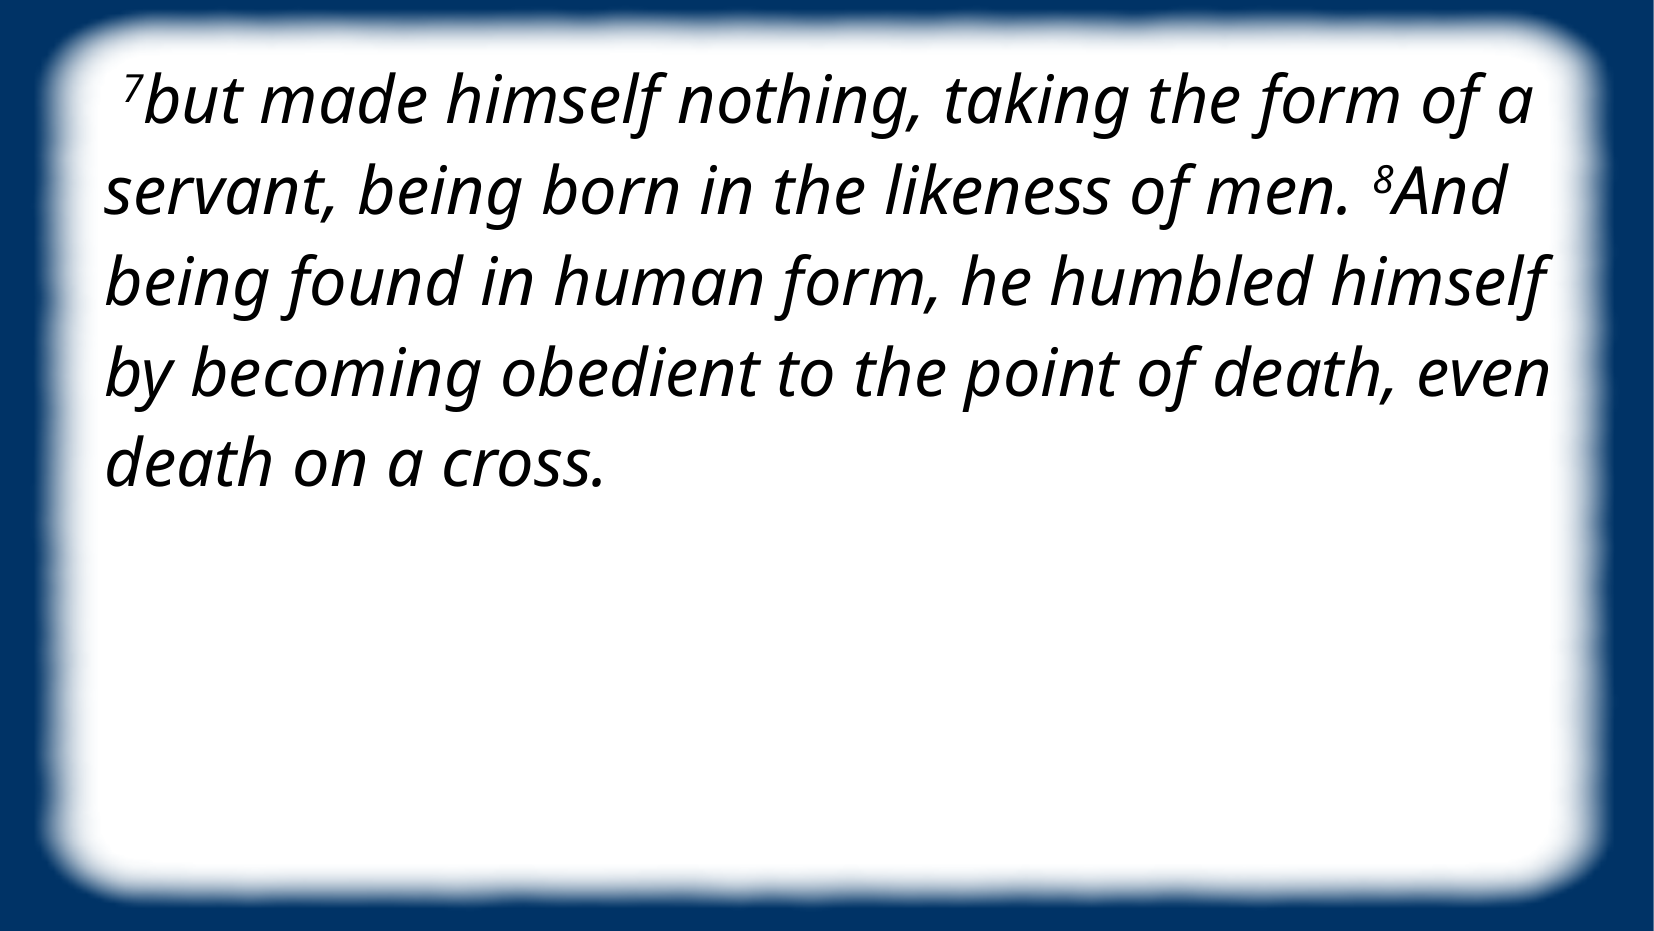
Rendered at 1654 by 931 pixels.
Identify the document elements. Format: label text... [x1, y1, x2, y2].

picture [0, 0, 1654, 931]
text_box 7but made himself nothing, taking the form of a servant, being born in the likeness of men. 8And being found in human form, he humbled himself by becoming obedient to the point of death, even death on a cross. [90, 45, 1576, 504]
